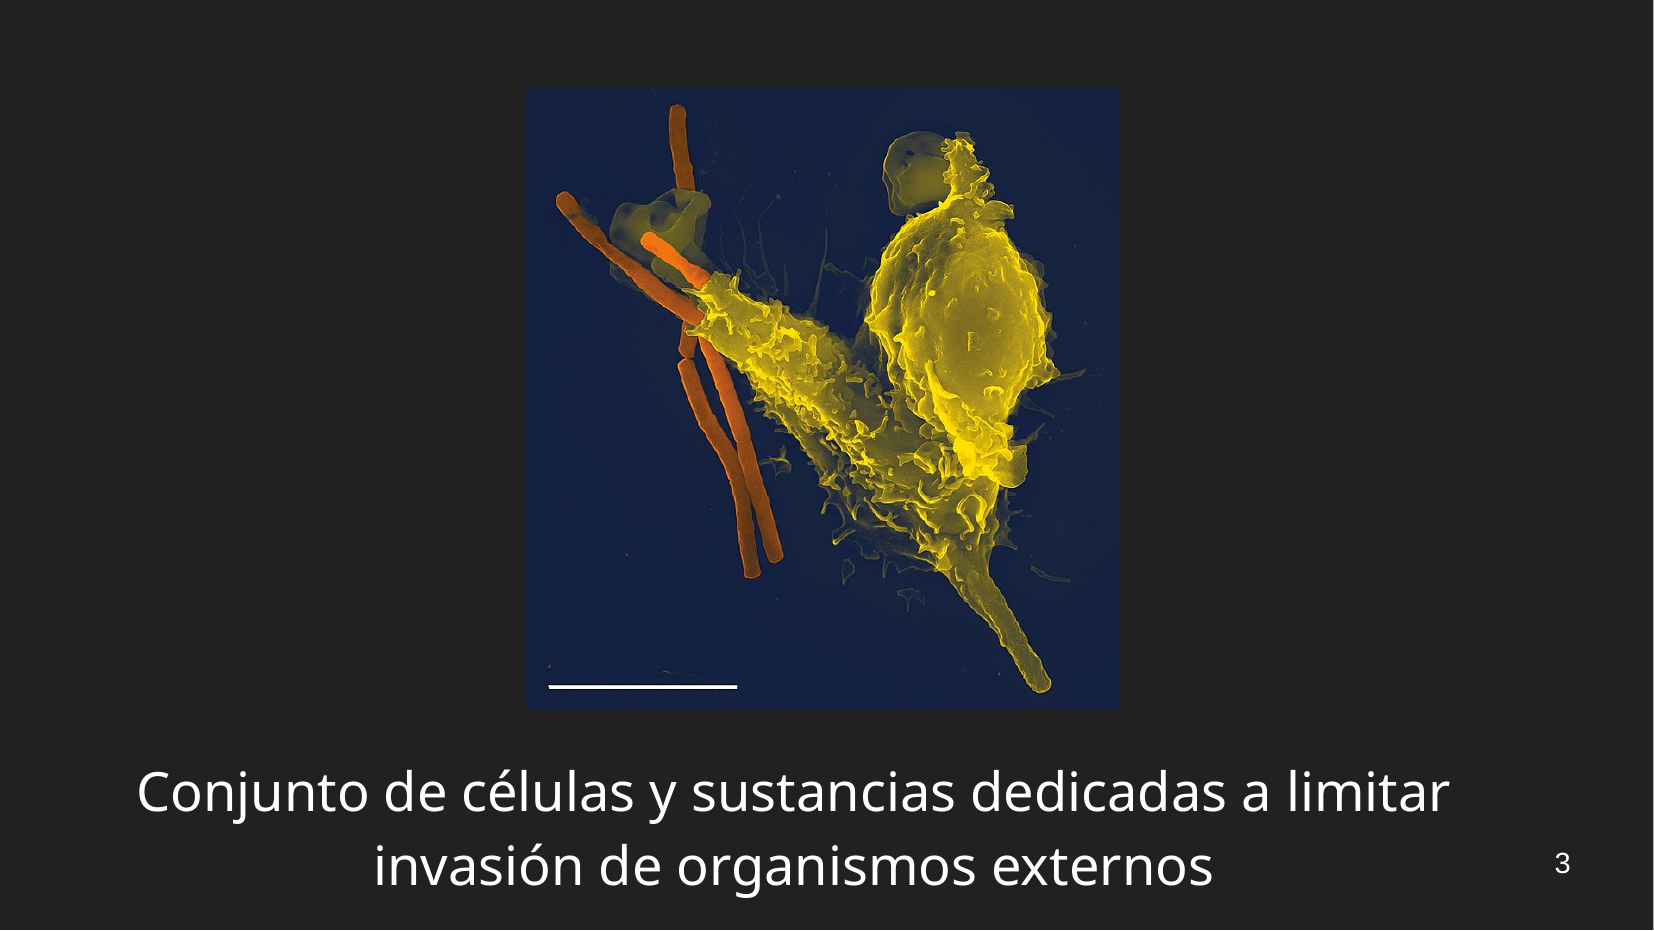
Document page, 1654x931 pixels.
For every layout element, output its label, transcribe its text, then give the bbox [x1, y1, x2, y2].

picture [525, 88, 1120, 709]
subtitle Conjunto de células y sustancias dedicadas a limitar invasión de organismos externos [82, 738, 1506, 917]
